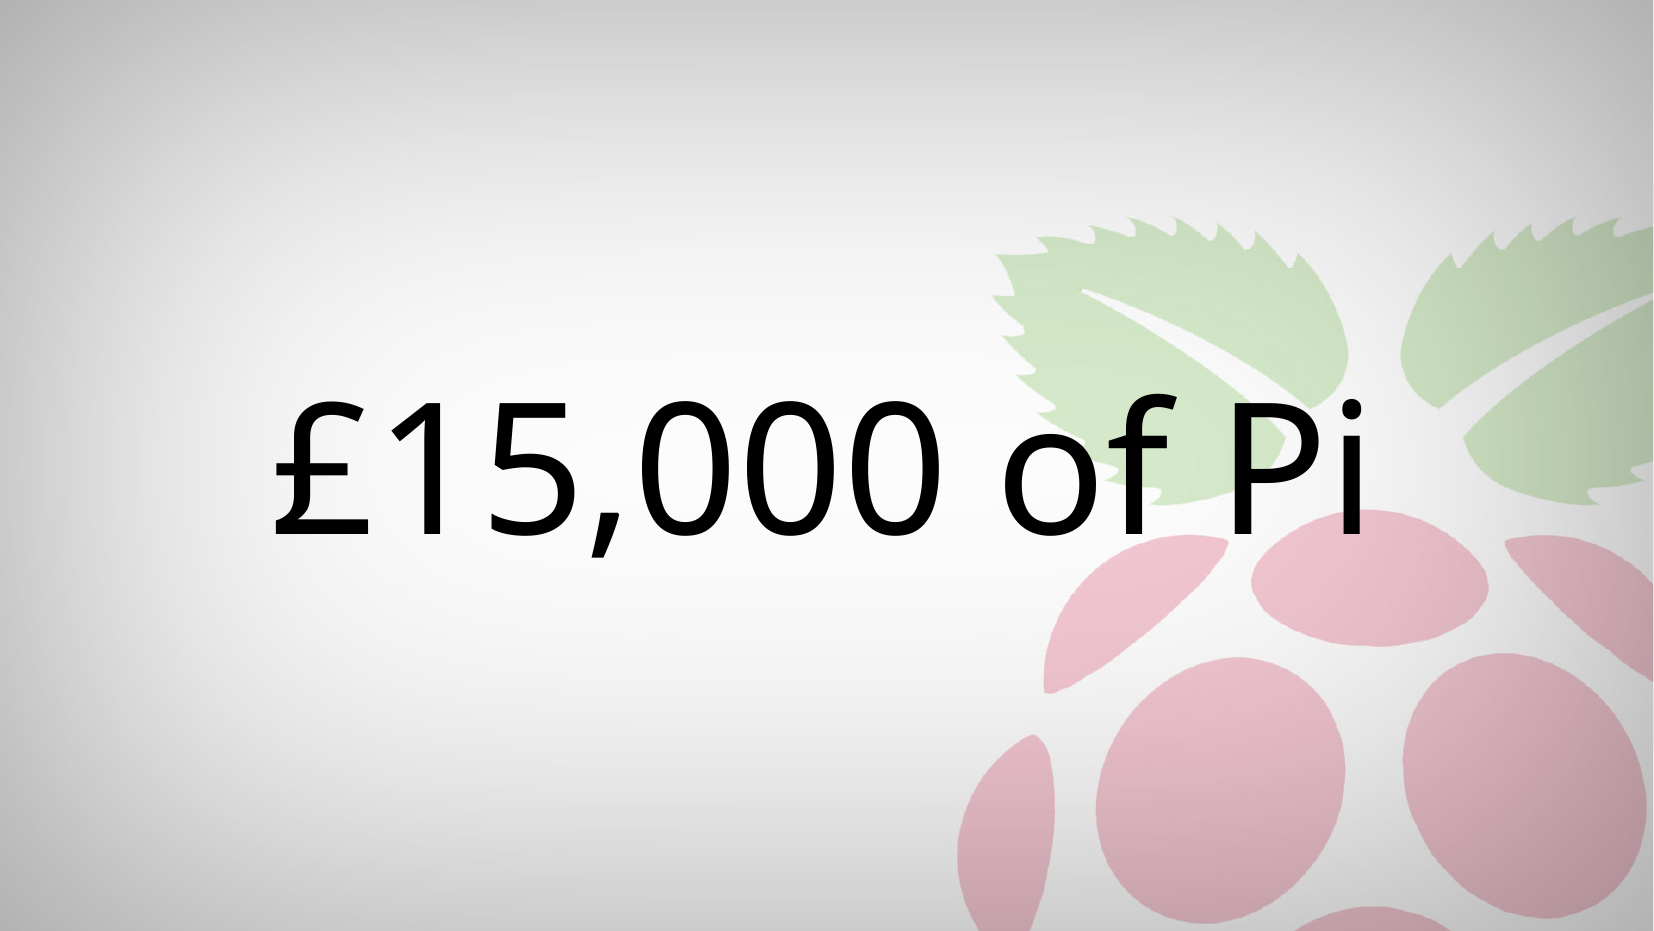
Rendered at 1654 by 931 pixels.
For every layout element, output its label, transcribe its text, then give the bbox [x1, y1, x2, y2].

picture [0, 0, 1654, 931]
subtitle £15,000 of Pi [0, 0, 1646, 928]
